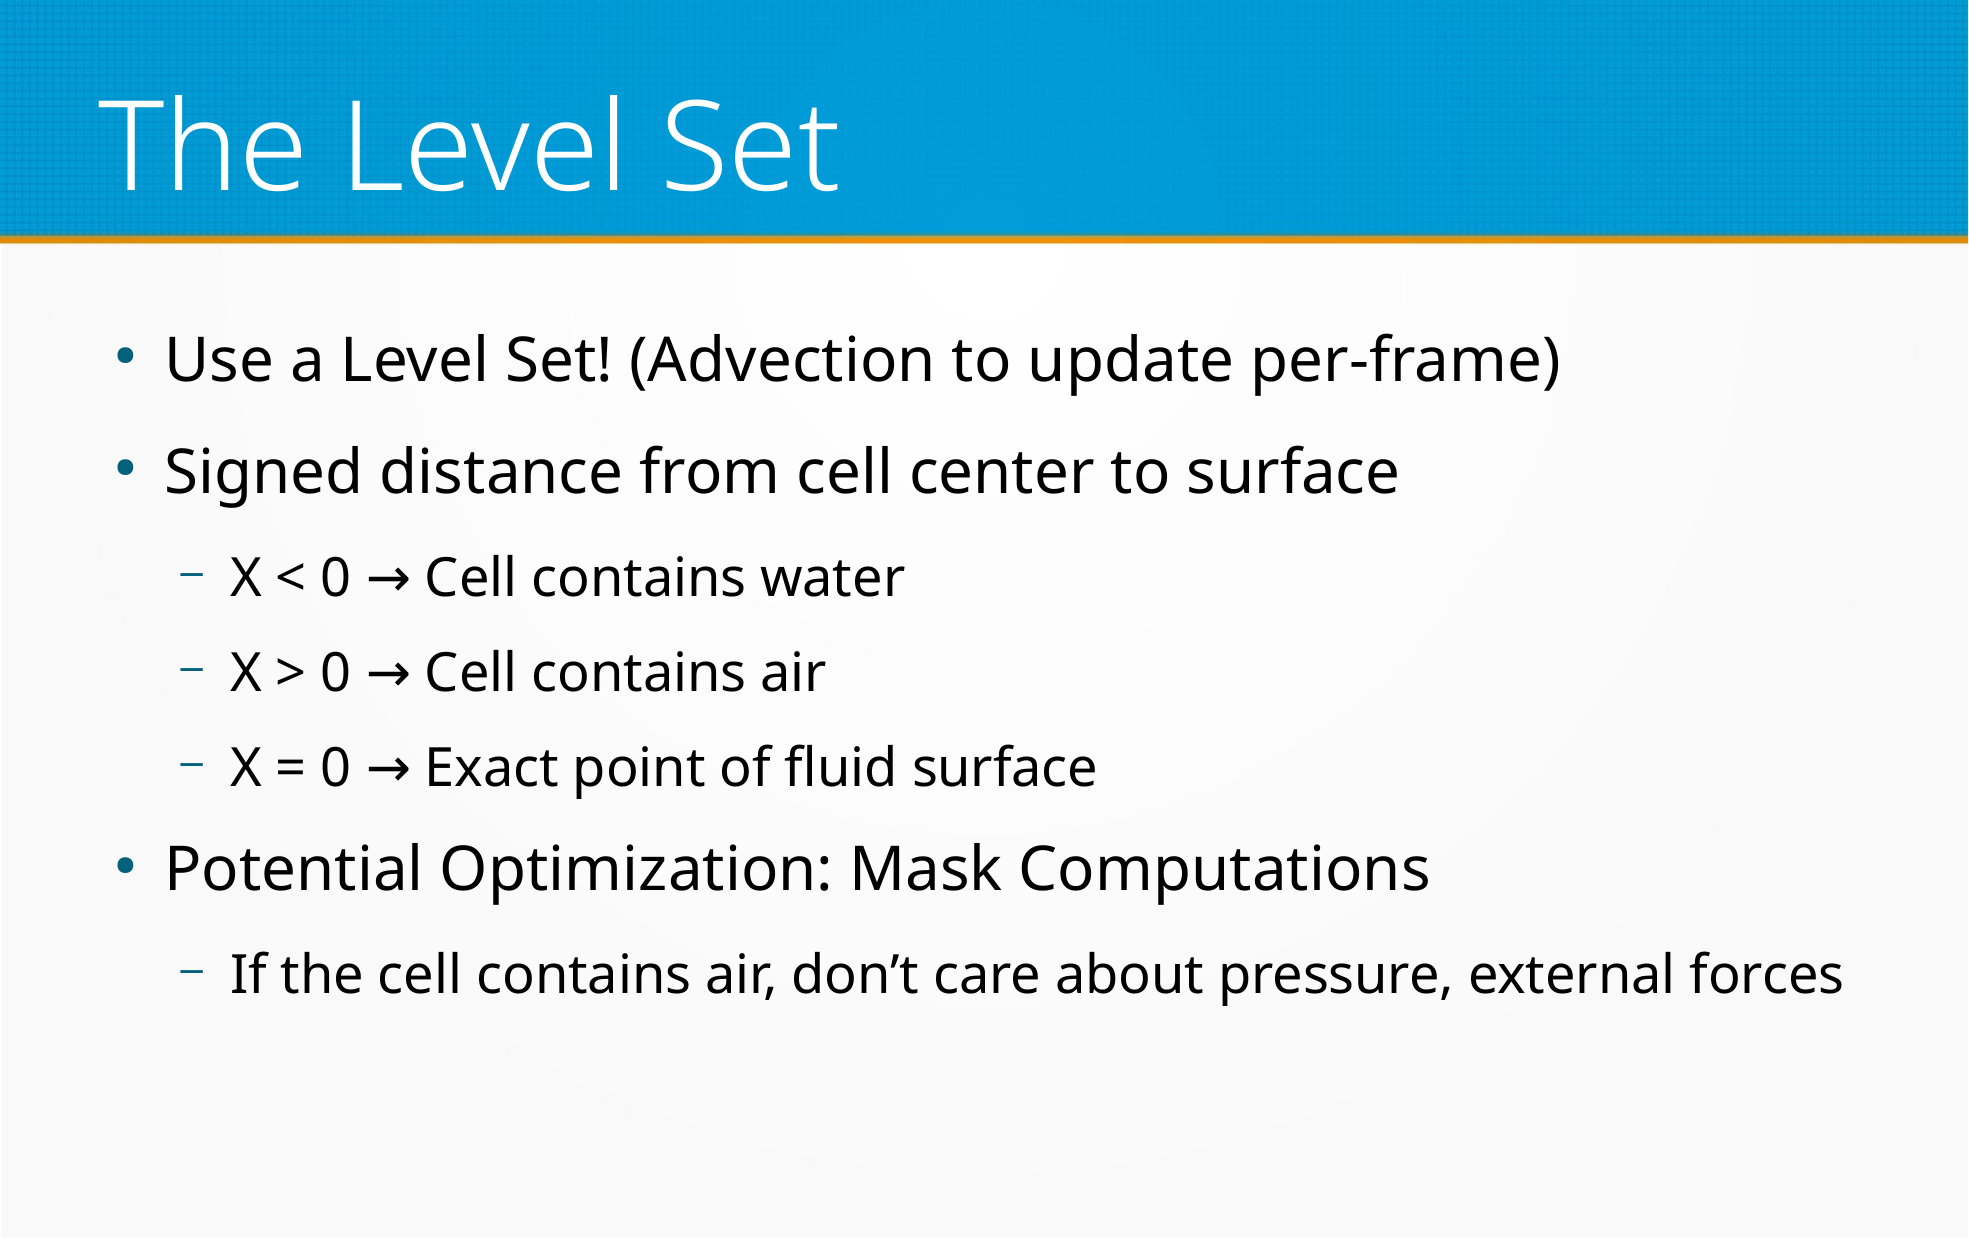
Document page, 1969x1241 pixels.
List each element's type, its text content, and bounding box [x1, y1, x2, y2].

title The Level Set [98, 19, 1870, 228]
picture [0, 233, 1969, 1241]
list Use a Level Set! (Advection to update per-frame) Signed distance from cell center to surface X < 0 → Cell contains water X > 0 → Cell contains air X = 0 → Exact point of fluid surface Potential Optimization: Mask Computations If the cell contains air, don’t care about pressure, external forces [98, 315, 1860, 1081]
